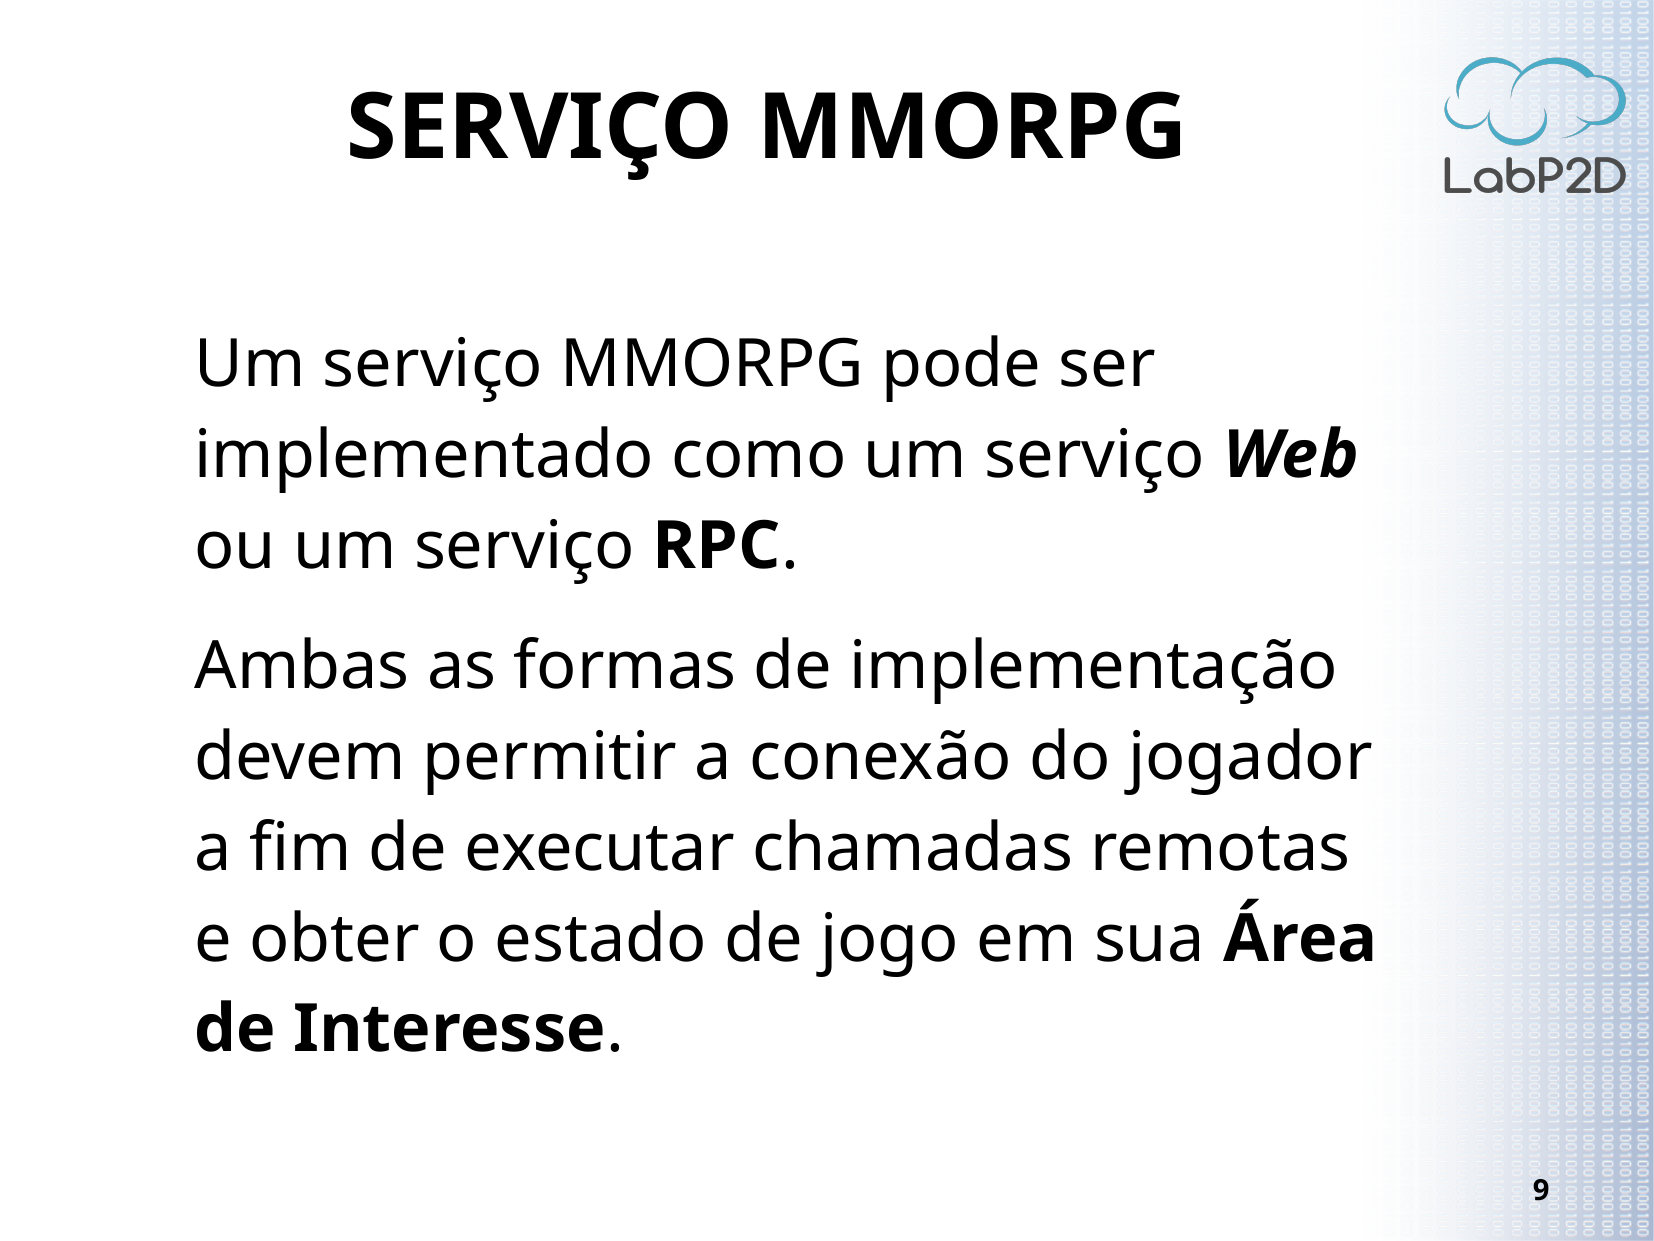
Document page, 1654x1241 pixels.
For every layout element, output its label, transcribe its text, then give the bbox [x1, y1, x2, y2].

list Um serviço MMORPG pode ser implementado como um serviço Web ou um serviço RPC. Ambas as formas de implementação devem permitir a conexão do jogador a fim de executar chamadas remotas e obter o estado de jogo em sua Área de Interesse. [123, 271, 1406, 1116]
title SERVIÇO MMORPG [82, 19, 1453, 227]
picture [1360, 1, 1654, 1240]
